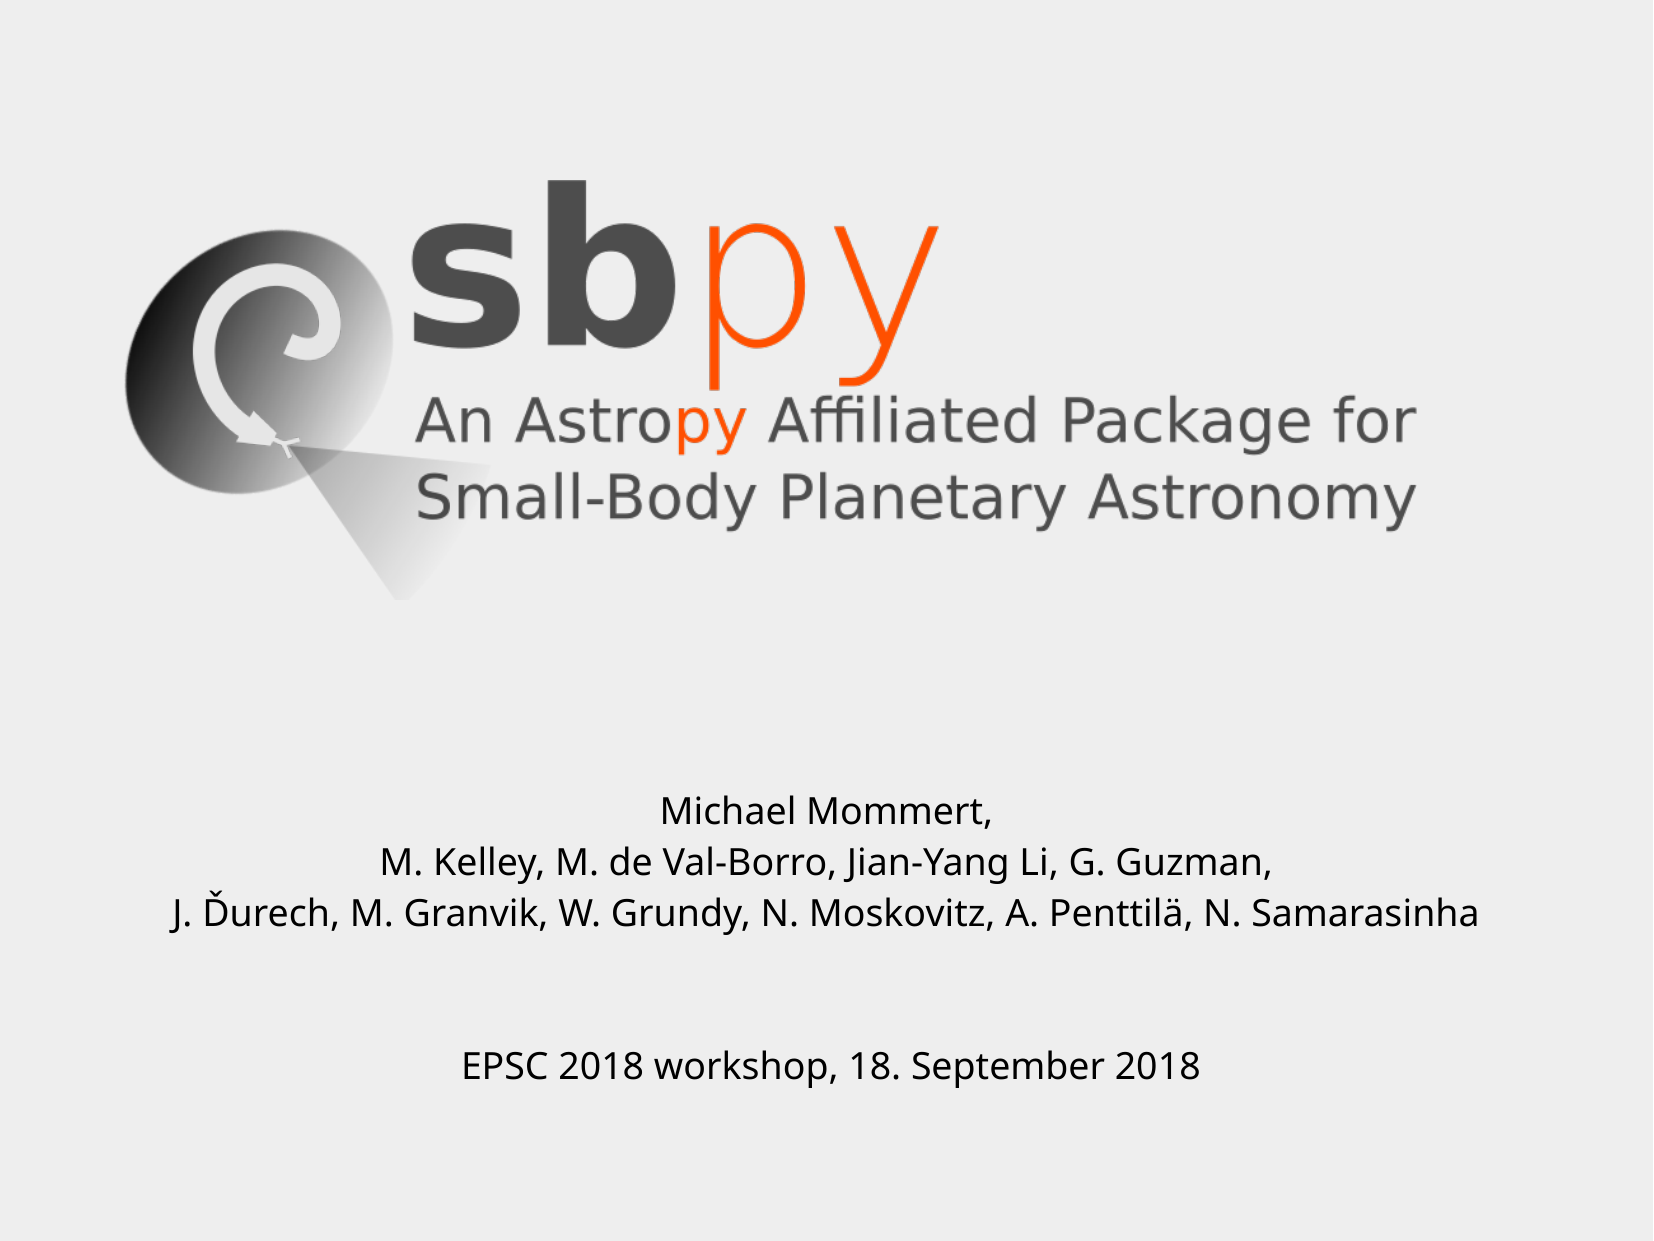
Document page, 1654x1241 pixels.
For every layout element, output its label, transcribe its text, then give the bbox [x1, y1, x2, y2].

subtitle Michael Mommert, M. Kelley, M. de Val-Borro, Jian-Yang Li, G. Guzman, J. Ďurech, M. Granvik, W. Grundy, N. Moskovitz, A. Penttilä, N. Samarasinha EPSC 2018 workshop, 18. September 2018 [82, 660, 1571, 1216]
picture [123, 179, 1459, 600]
